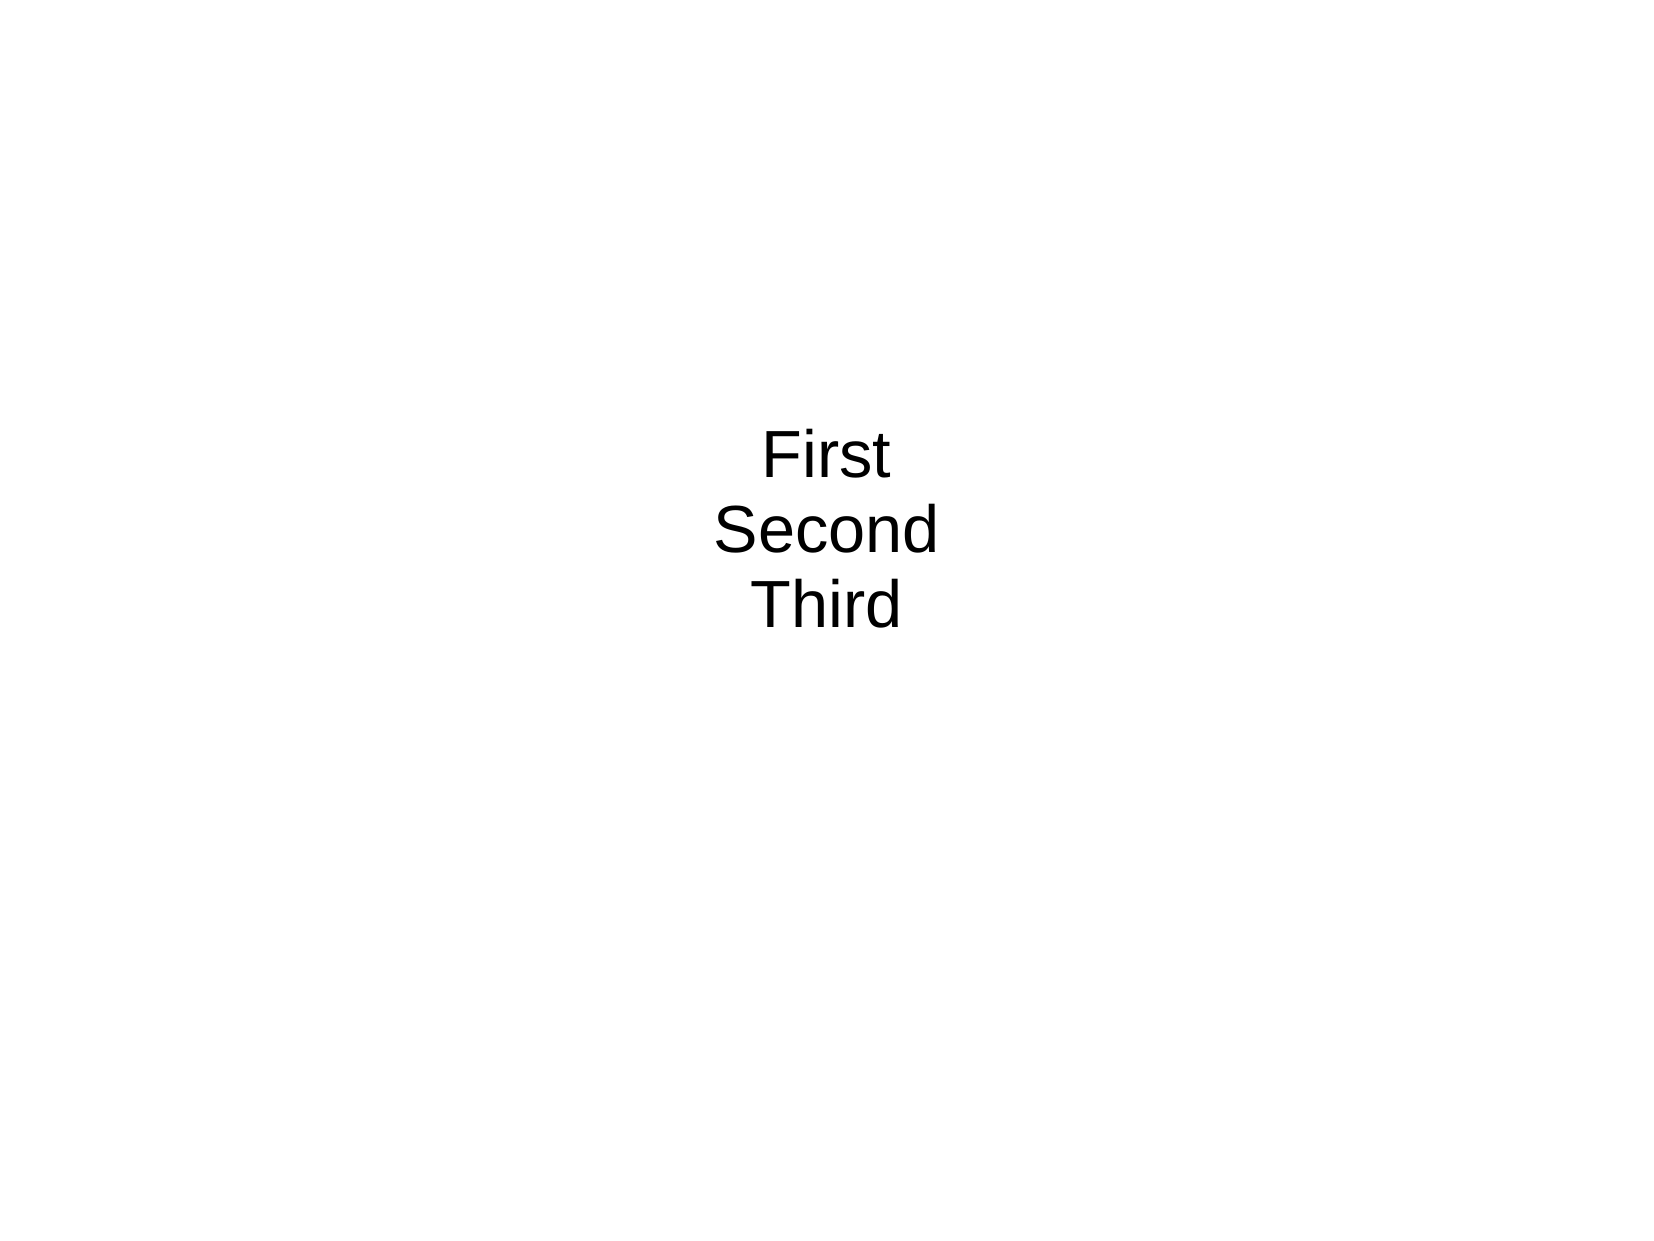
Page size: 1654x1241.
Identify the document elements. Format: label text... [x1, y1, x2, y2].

subtitle First Second Third [82, 49, 1571, 1010]
